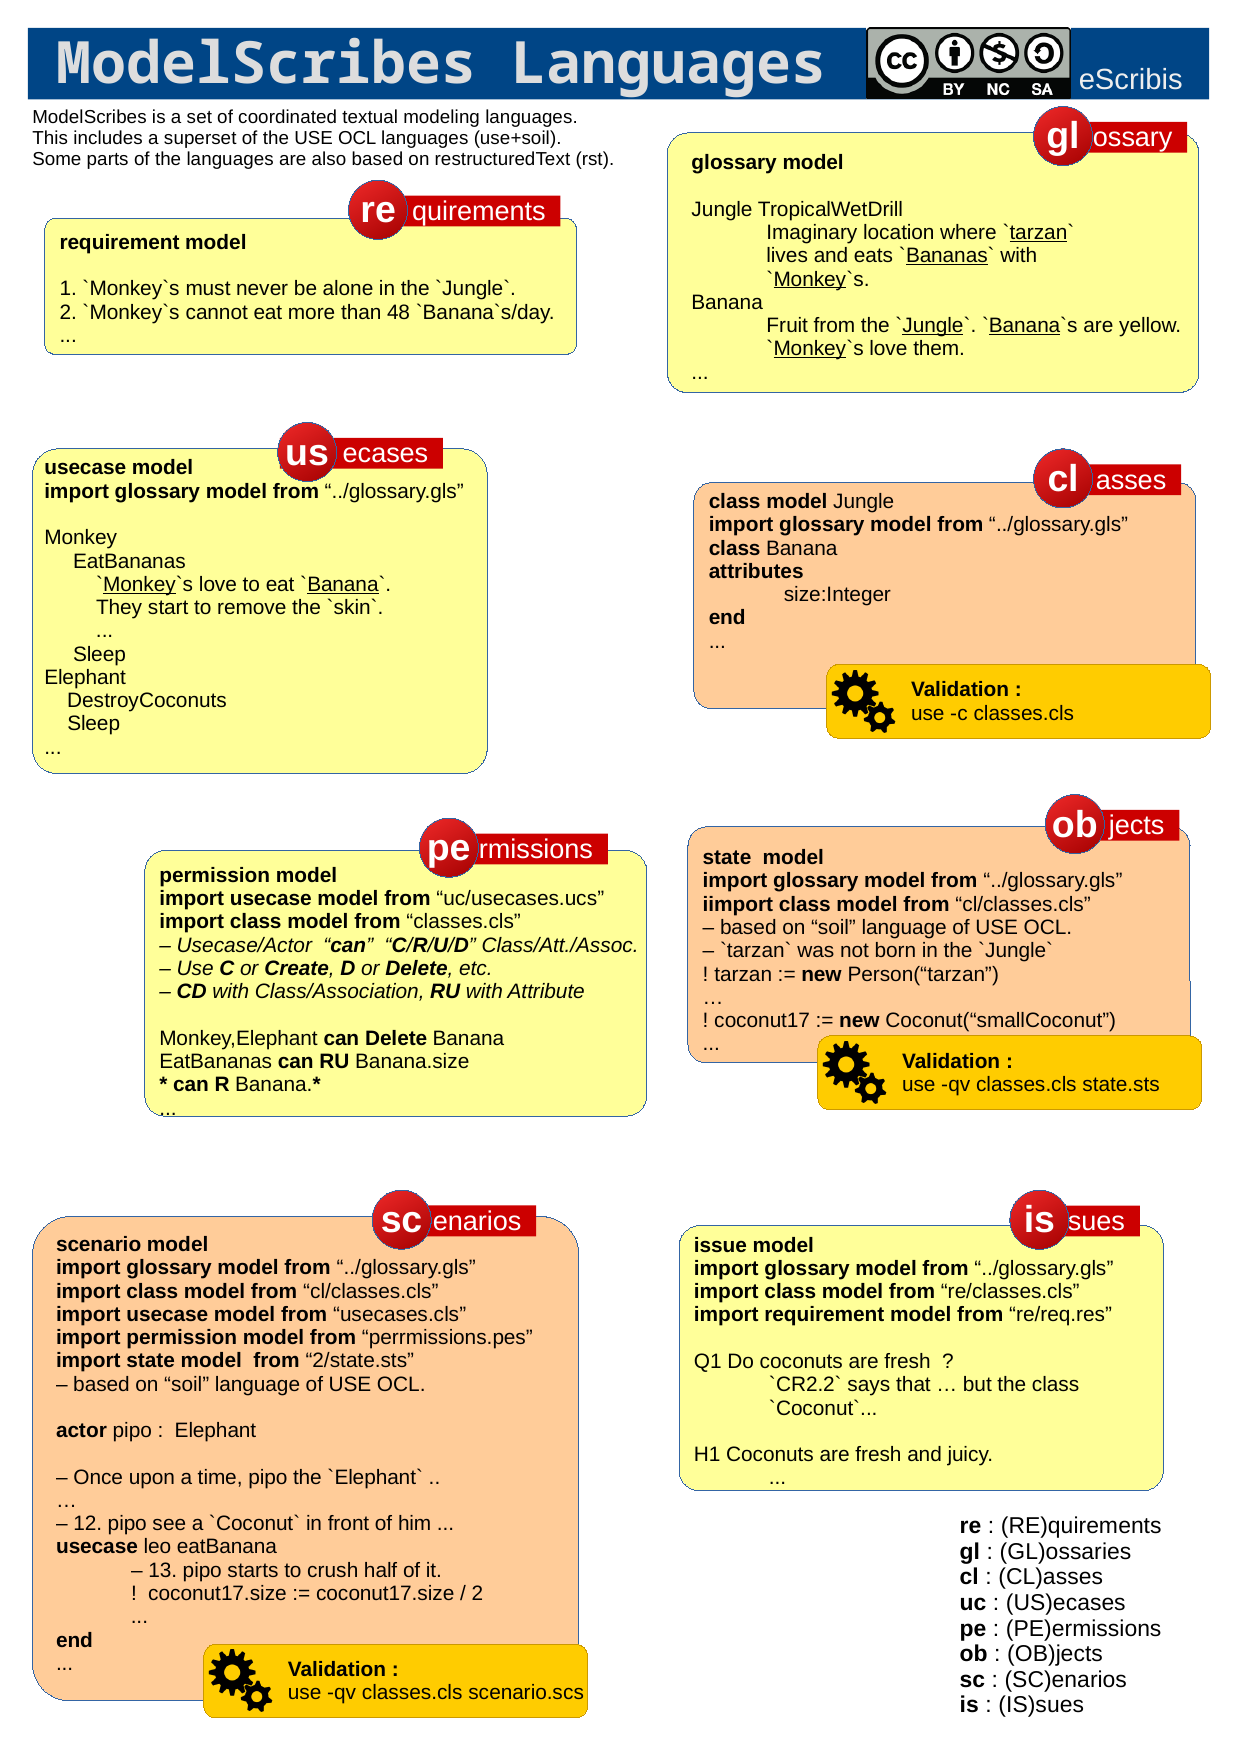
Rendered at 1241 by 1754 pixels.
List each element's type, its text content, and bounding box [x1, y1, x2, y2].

text_box [667, 132, 1034, 389]
text_box usecase model import glossary model from “../glossary.gls” Monkey EatBananas `Monkey`s love to eat `Banana`. They start to remove the `skin`. ... Sleep Elephant DestroyCoconuts Sleep ... [29, 448, 502, 767]
text_box [151, 850, 420, 856]
text_box [32, 1230, 41, 1687]
text_box pe [419, 818, 479, 878]
text_box [46, 1216, 372, 1225]
picture [817, 1035, 892, 1110]
picture [826, 664, 901, 739]
text_box Validation : use -qv classes.cls state.sts [892, 1042, 1217, 1104]
text_box Validation : use -qv classes.cls scenario.scs [278, 1650, 603, 1712]
text_box enarios [427, 1205, 537, 1237]
text_box [901, 664, 1209, 670]
text_box Validation : use -c classes.cls [901, 670, 1241, 732]
text_box us [277, 422, 337, 482]
text_box ModelScribes is a set of coordinated textual modeling languages. This includes a superset of the USE OCL languages (use+soil). Some parts of the languages are also based on restructuredText (rst). [17, 98, 629, 177]
picture [203, 1643, 278, 1718]
text_box is [1009, 1190, 1070, 1250]
text_box [901, 732, 1210, 739]
text_box [1180, 828, 1189, 838]
text_box sues [1065, 1205, 1140, 1237]
text_box sc [372, 1190, 432, 1250]
text_box [1071, 27, 1210, 100]
text_box permission model import usecase model from “uc/usecases.ucs” import class model from “classes.cls” – Usecase/Actor “can” “C/R/U/D” Class/Att./Assoc. – Use C or Create, D or Delete, etc. – CD with Class/Association, RU with Attribute Monkey,Elephant can Delete Banana EatBananas can RU Banana.size * can R Banana.* ... [144, 856, 662, 1151]
text_box ossary [1088, 121, 1188, 153]
picture [866, 27, 1071, 99]
text_box scenario model import glossary model from “../glossary.gls” import class model from “cl/classes.cls” import usecase model from “usecases.cls” import permission model from “perrmissions.pes” import state model from “2/state.sts” – based on “soil” language of USE OCL. actor pipo : Elephant – Once upon a time, pipo the `Elephant` .. … – 12. pipo see a `Coconut` in front of him ... usecase leo eatBanana – 13. pipo starts to crush half of it. ! coconut17.size := coconut17.size / 2 ... end ... [41, 1225, 618, 1706]
text_box [561, 218, 575, 223]
text_box [608, 850, 641, 856]
text_box [1188, 135, 1197, 143]
text_box [842, 27, 1052, 100]
text_box ModelScribes Languages [6, 17, 842, 103]
text_box cl [1033, 448, 1093, 508]
text_box requirement model 1. `Monkey`s must never be alone in the `Jungle`. 2. `Monkey`s cannot eat more than 48 `Banana`s/day. ... [44, 223, 591, 355]
text_box gl [1033, 106, 1093, 166]
text_box ecases [332, 437, 443, 469]
text_box [40, 767, 479, 774]
text_box re : (RE)quirements gl : (GL)ossaries cl : (CL)asses uc : (US)ecases pe : (PE)ermissions ob : (OB)jects sc : (SC)enarios is : (IS)sues [944, 1505, 1184, 1725]
text_box eScribis [1052, 56, 1209, 104]
text_box re [348, 180, 408, 240]
text_box [689, 826, 1048, 838]
text_box [278, 1712, 586, 1718]
text_box jects [1100, 809, 1180, 841]
text_box class model Jungle import glossary model from “../glossary.gls” class Banana attributes size:Integer end ... [693, 482, 1211, 733]
text_box state model import glossary model from “../glossary.gls” iimport class model from “cl/classes.cls” – based on “soil” language of USE OCL. – `tarzan` was not born in the `Jungle` ! tarzan := new Person(“tarzan”) … ! coconut17 := new Coconut(“smallCoconut”) ... [687, 838, 1205, 1087]
text_box quirements [403, 195, 561, 227]
text_box [537, 1216, 565, 1225]
text_box asses [1088, 464, 1182, 496]
text_box [46, 218, 351, 223]
text_box ob [1045, 794, 1105, 854]
text_box [892, 1035, 1201, 1042]
text_box rmissions [474, 833, 608, 865]
text_box issue model import glossary model from “../glossary.gls” import class model from “re/classes.cls” import requirement model from “re/req.res” Q1 Do coconuts are fresh ? `CR2.2` says that … but the class `Coconut`... H1 Coconuts are fresh and juicy. ... [679, 1225, 1182, 1497]
text_box [278, 1644, 586, 1650]
text_box glossary model Jungle TropicalWetDrill Imaginary location where `tarzan` lives and eats `Bananas` with `Monkey`s. Banana Fruit from the `Jungle`. `Banana`s are yellow. `Monkey`s love them. ... [676, 143, 1223, 393]
text_box [892, 1104, 1200, 1110]
